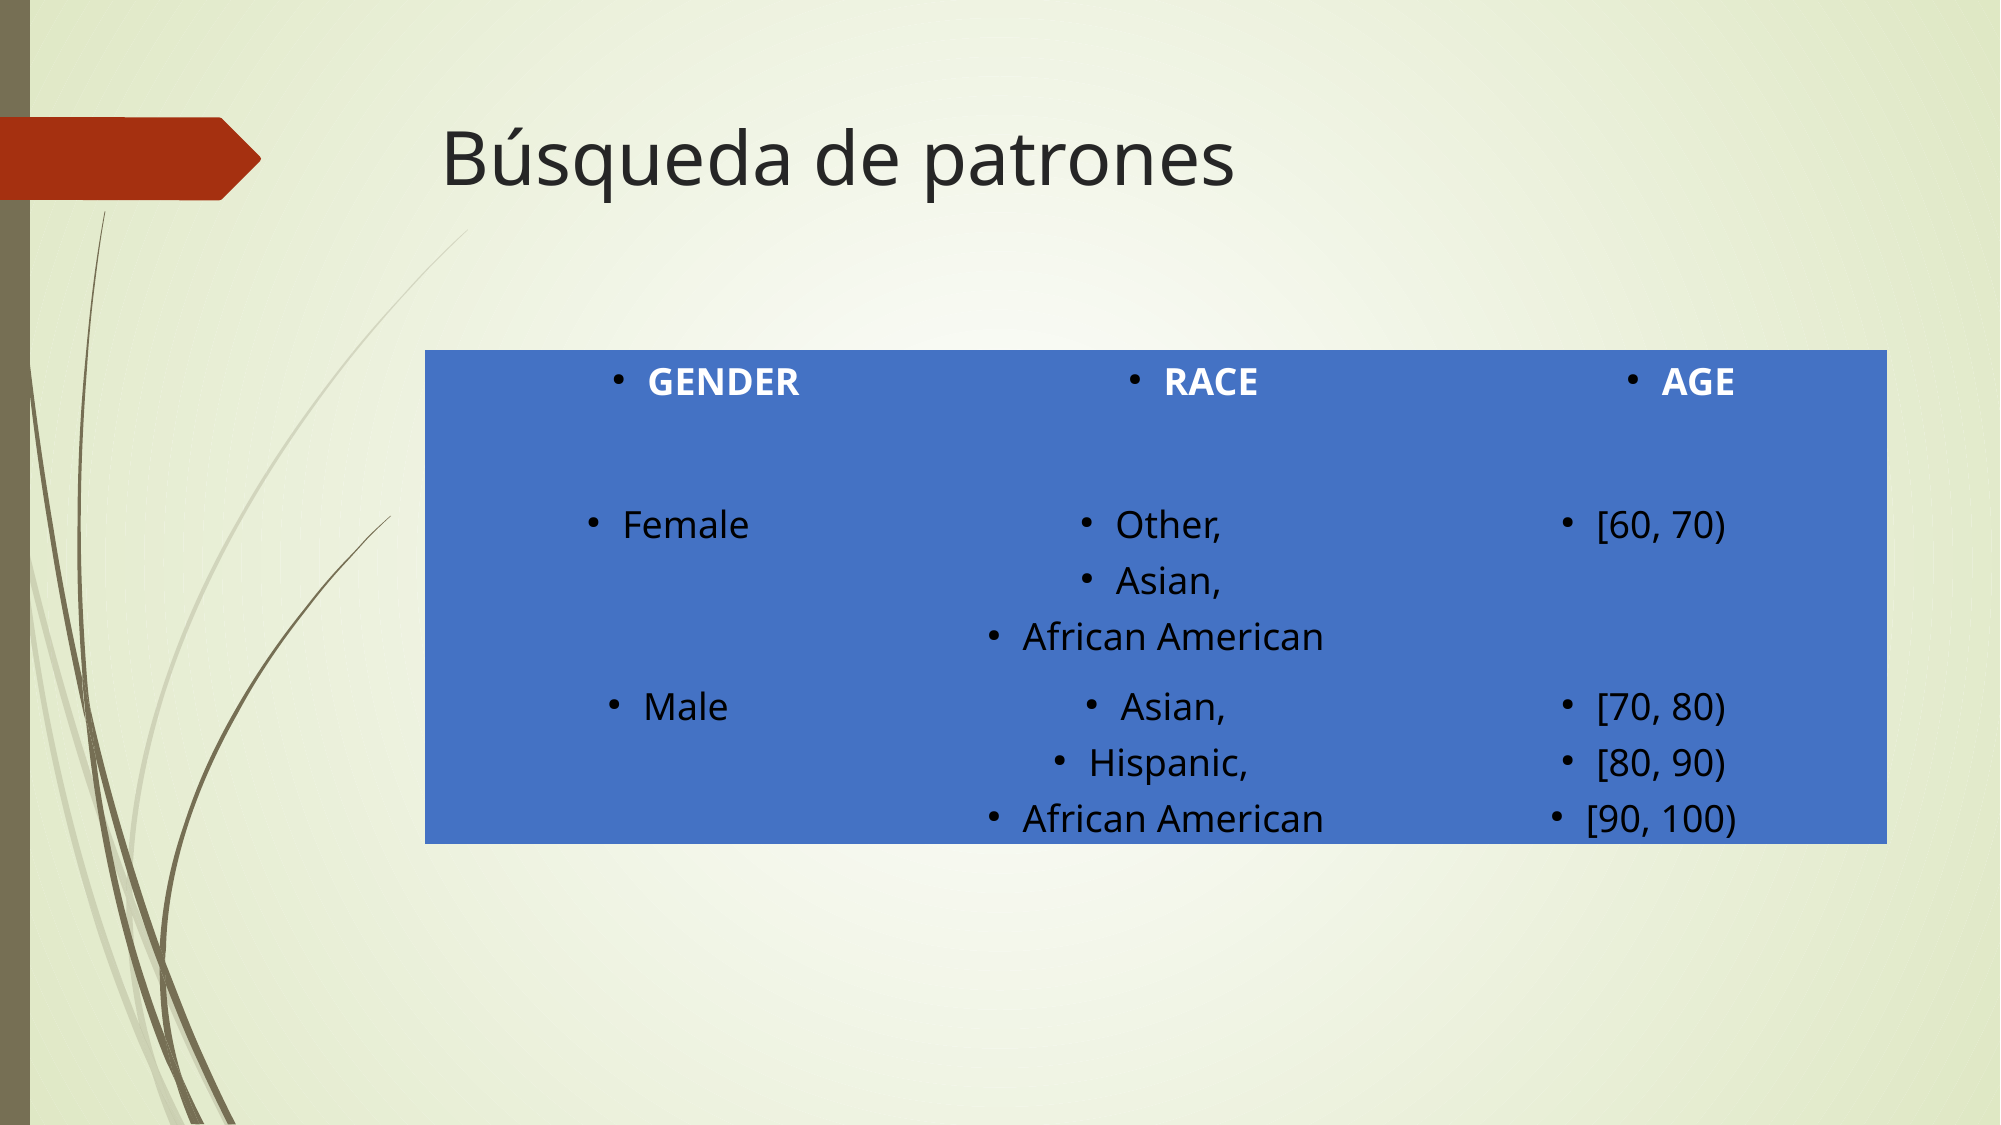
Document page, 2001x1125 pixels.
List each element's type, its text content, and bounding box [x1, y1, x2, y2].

table_cell Female [425, 494, 912, 675]
table_cell [60, 70) [1400, 494, 1887, 675]
table_header RACE [912, 350, 1400, 494]
table_cell Other, Asian, African American [912, 494, 1400, 675]
table_cell Asian, Hispanic, African American [912, 675, 1400, 844]
title Búsqueda de patrones [425, 102, 1888, 313]
table_cell [70, 80) [80, 90) [90, 100) [1400, 675, 1887, 844]
table_cell Male [425, 675, 912, 844]
table_header AGE [1400, 350, 1887, 494]
table_header GENDER [425, 350, 912, 494]
